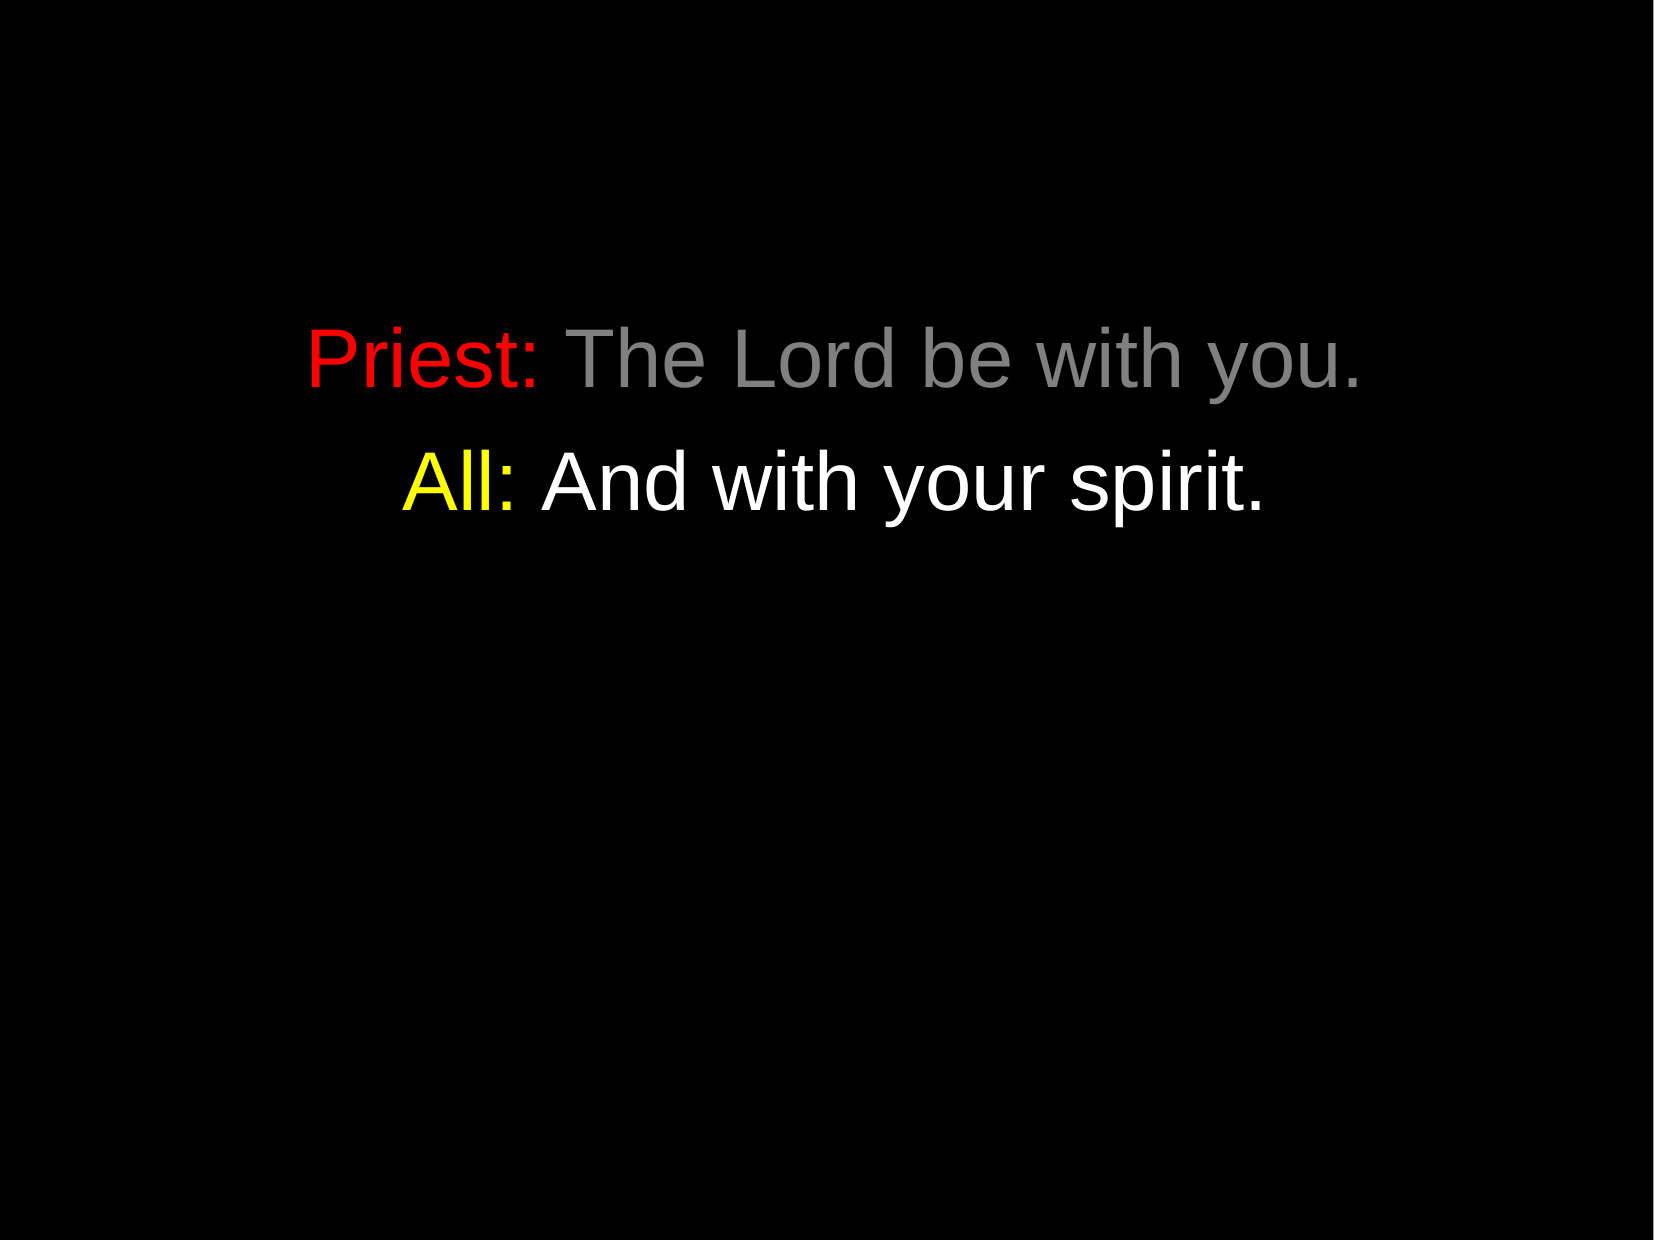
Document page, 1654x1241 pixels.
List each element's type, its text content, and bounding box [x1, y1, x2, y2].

list Priest: The Lord be with you. All: And with your spirit. [0, 306, 1654, 1241]
